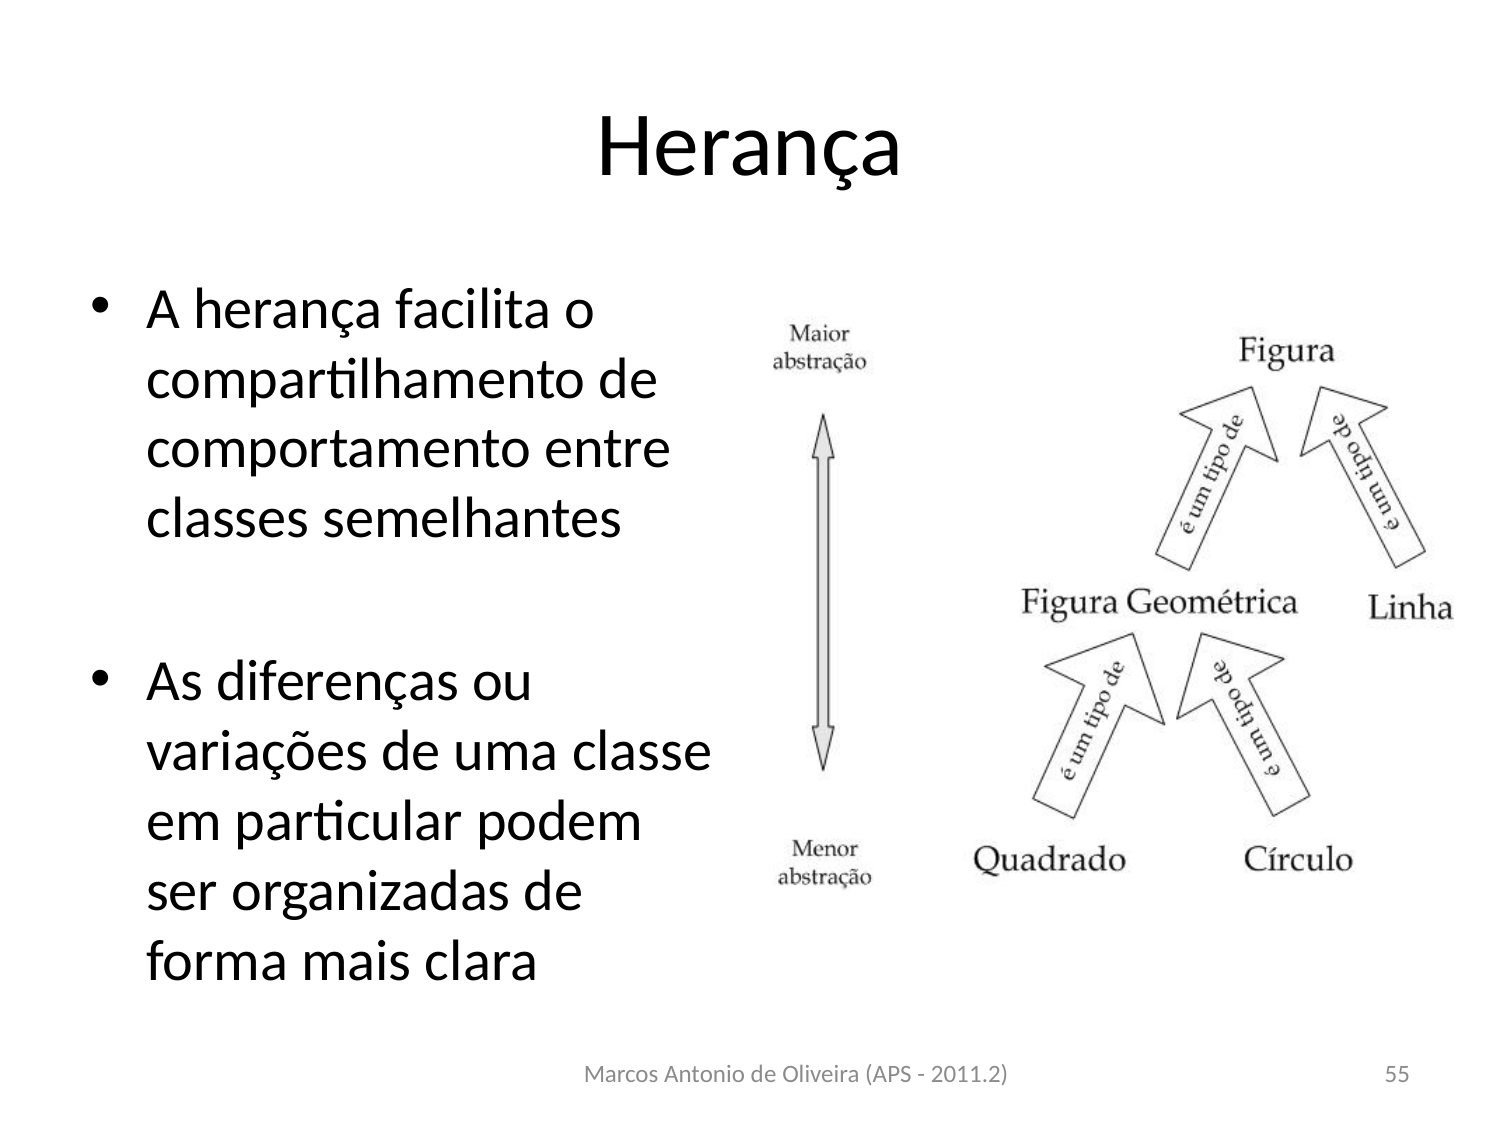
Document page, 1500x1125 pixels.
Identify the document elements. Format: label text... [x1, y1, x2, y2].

footer Marcos Antonio de Oliveira (APS - 2011.2) [512, 1042, 1074, 1103]
list A herança facilita o compartilhamento de comportamento entre classes semelhantes As diferenças ou variações de uma classe em particular podem ser organizadas de forma mais clara [75, 262, 738, 1005]
picture [773, 316, 1454, 891]
slide_number <número> [1074, 1042, 1425, 1103]
title Herança [75, 45, 1425, 233]
